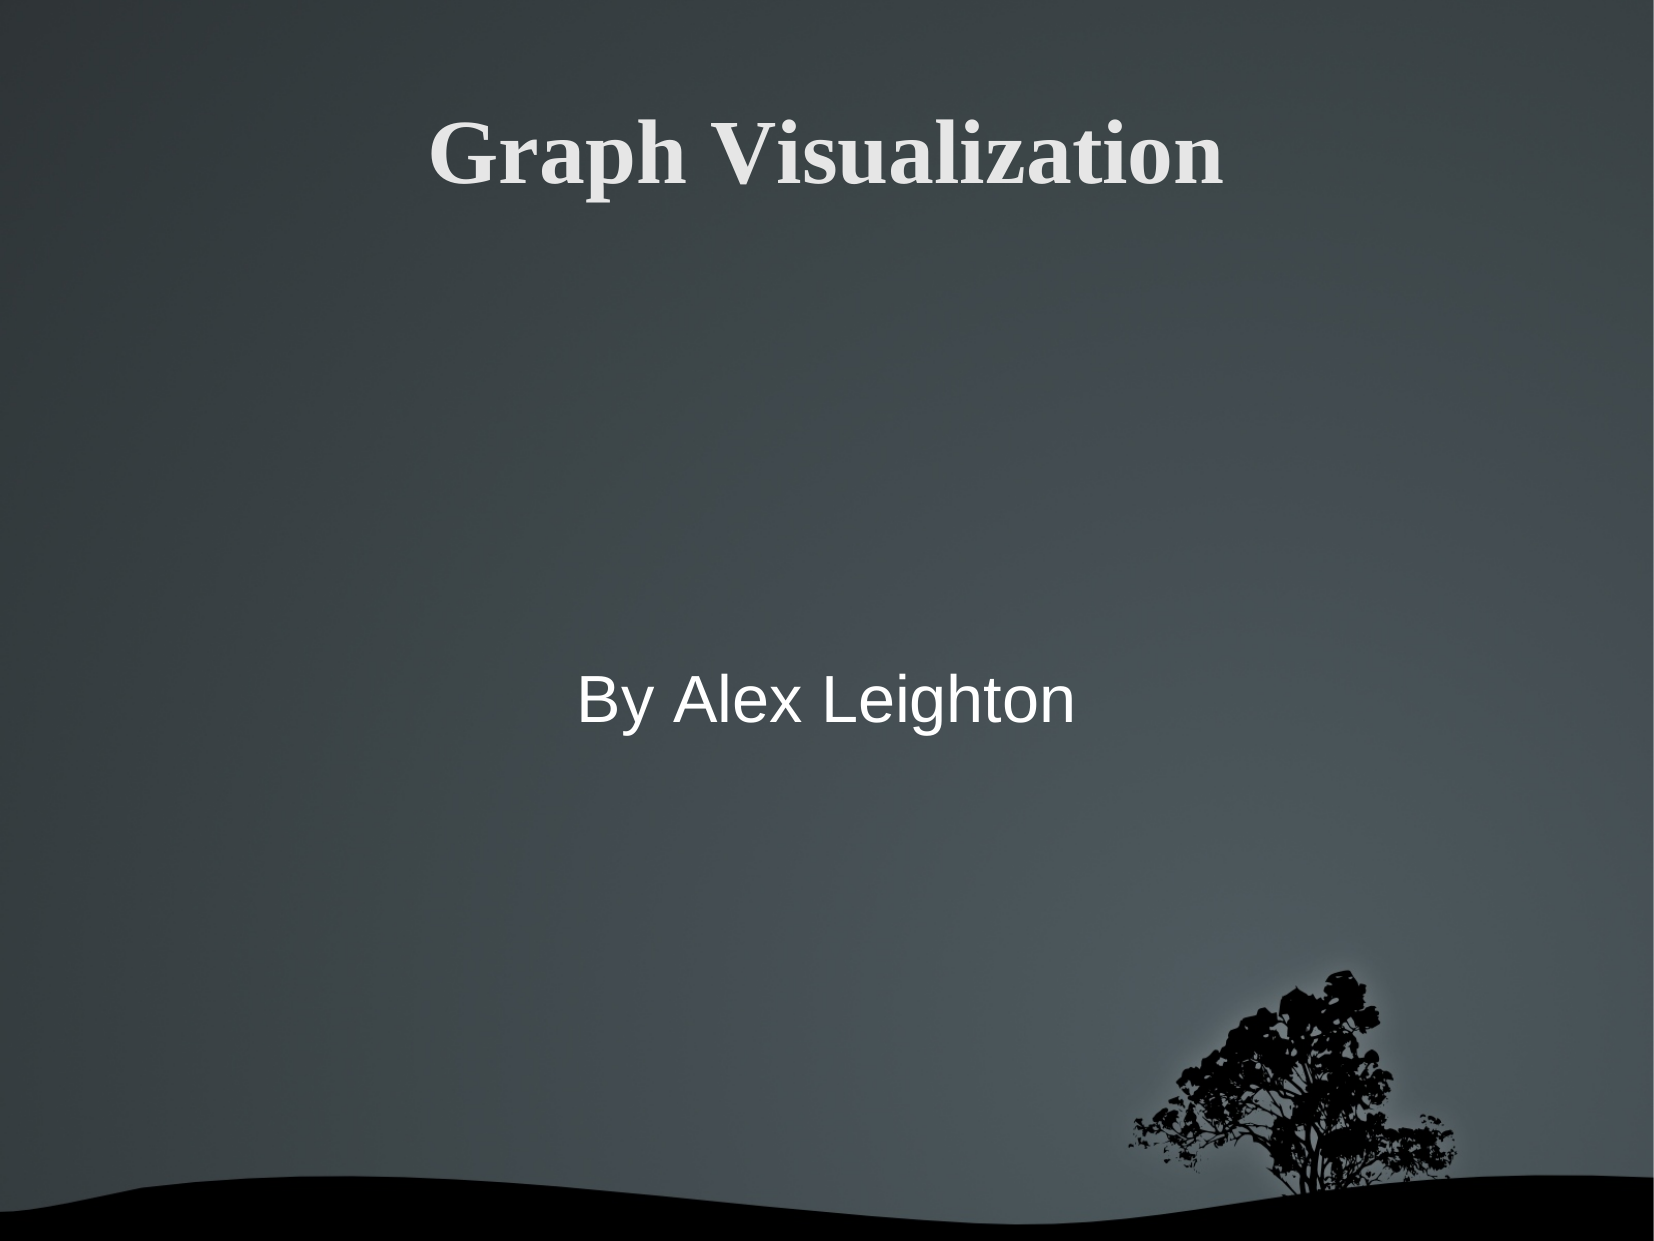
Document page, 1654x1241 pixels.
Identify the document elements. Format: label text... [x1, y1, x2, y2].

subtitle By Alex Leighton [82, 297, 1571, 1102]
title Graph Visualization [82, 49, 1571, 257]
picture [0, 0, 1654, 1241]
